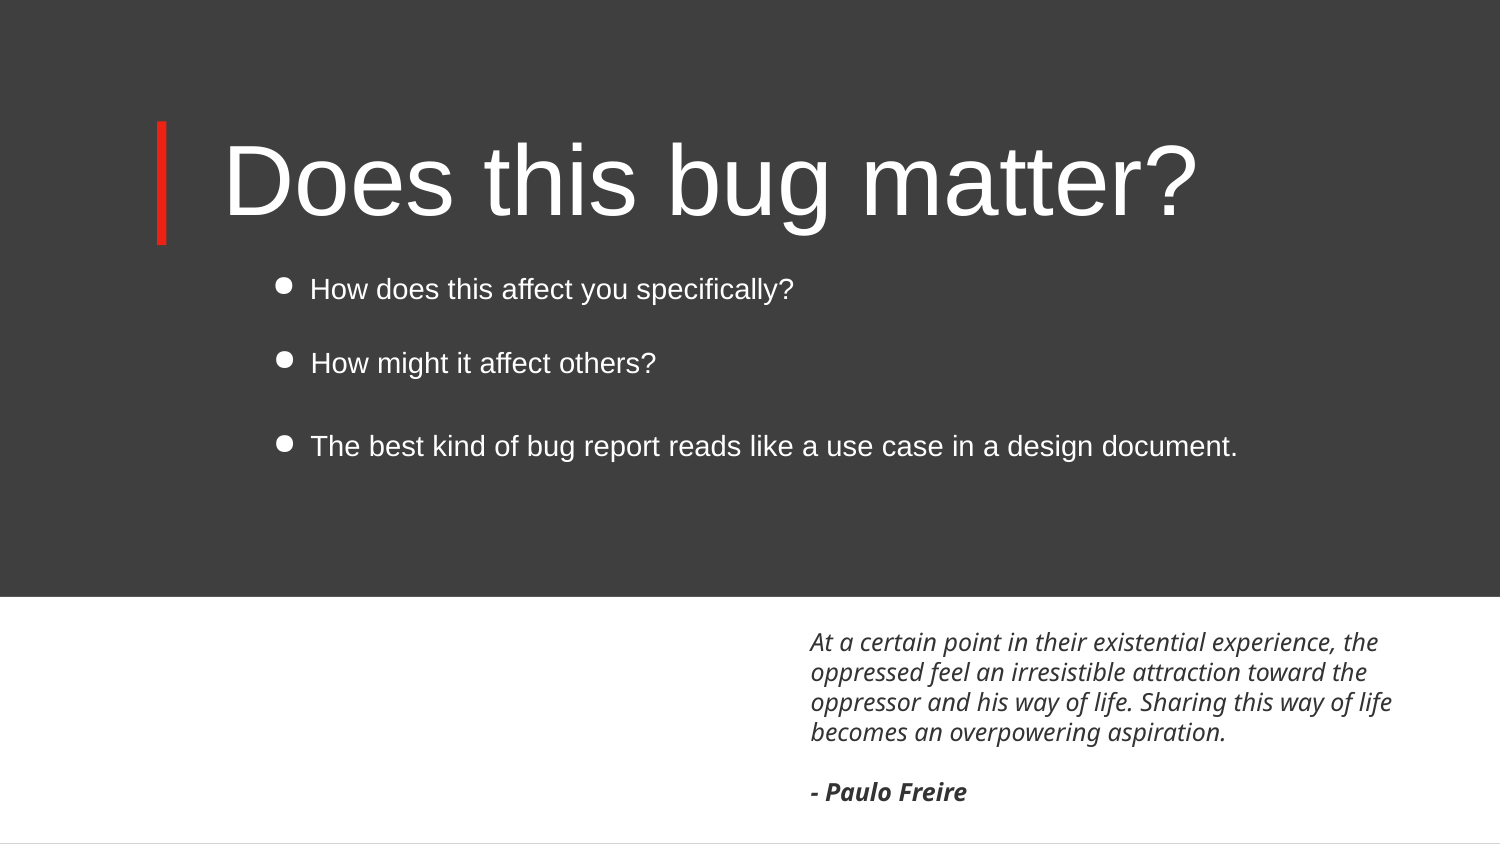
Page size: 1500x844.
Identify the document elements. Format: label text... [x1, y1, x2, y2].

text_box The best kind of bug report reads like a use case in a design document. [220, 412, 1333, 455]
text_box At a certain point in their existential experience, the oppressed feel an irresistible attraction toward the oppressor and his way of life. Sharing this way of life becomes an overpowering aspiration. - Paulo Freire [795, 611, 1463, 809]
text_box How might it affect others? [220, 328, 1373, 373]
title Does this bug matter? [207, 108, 1238, 256]
text_box How does this affect you specifically? [219, 255, 1374, 329]
